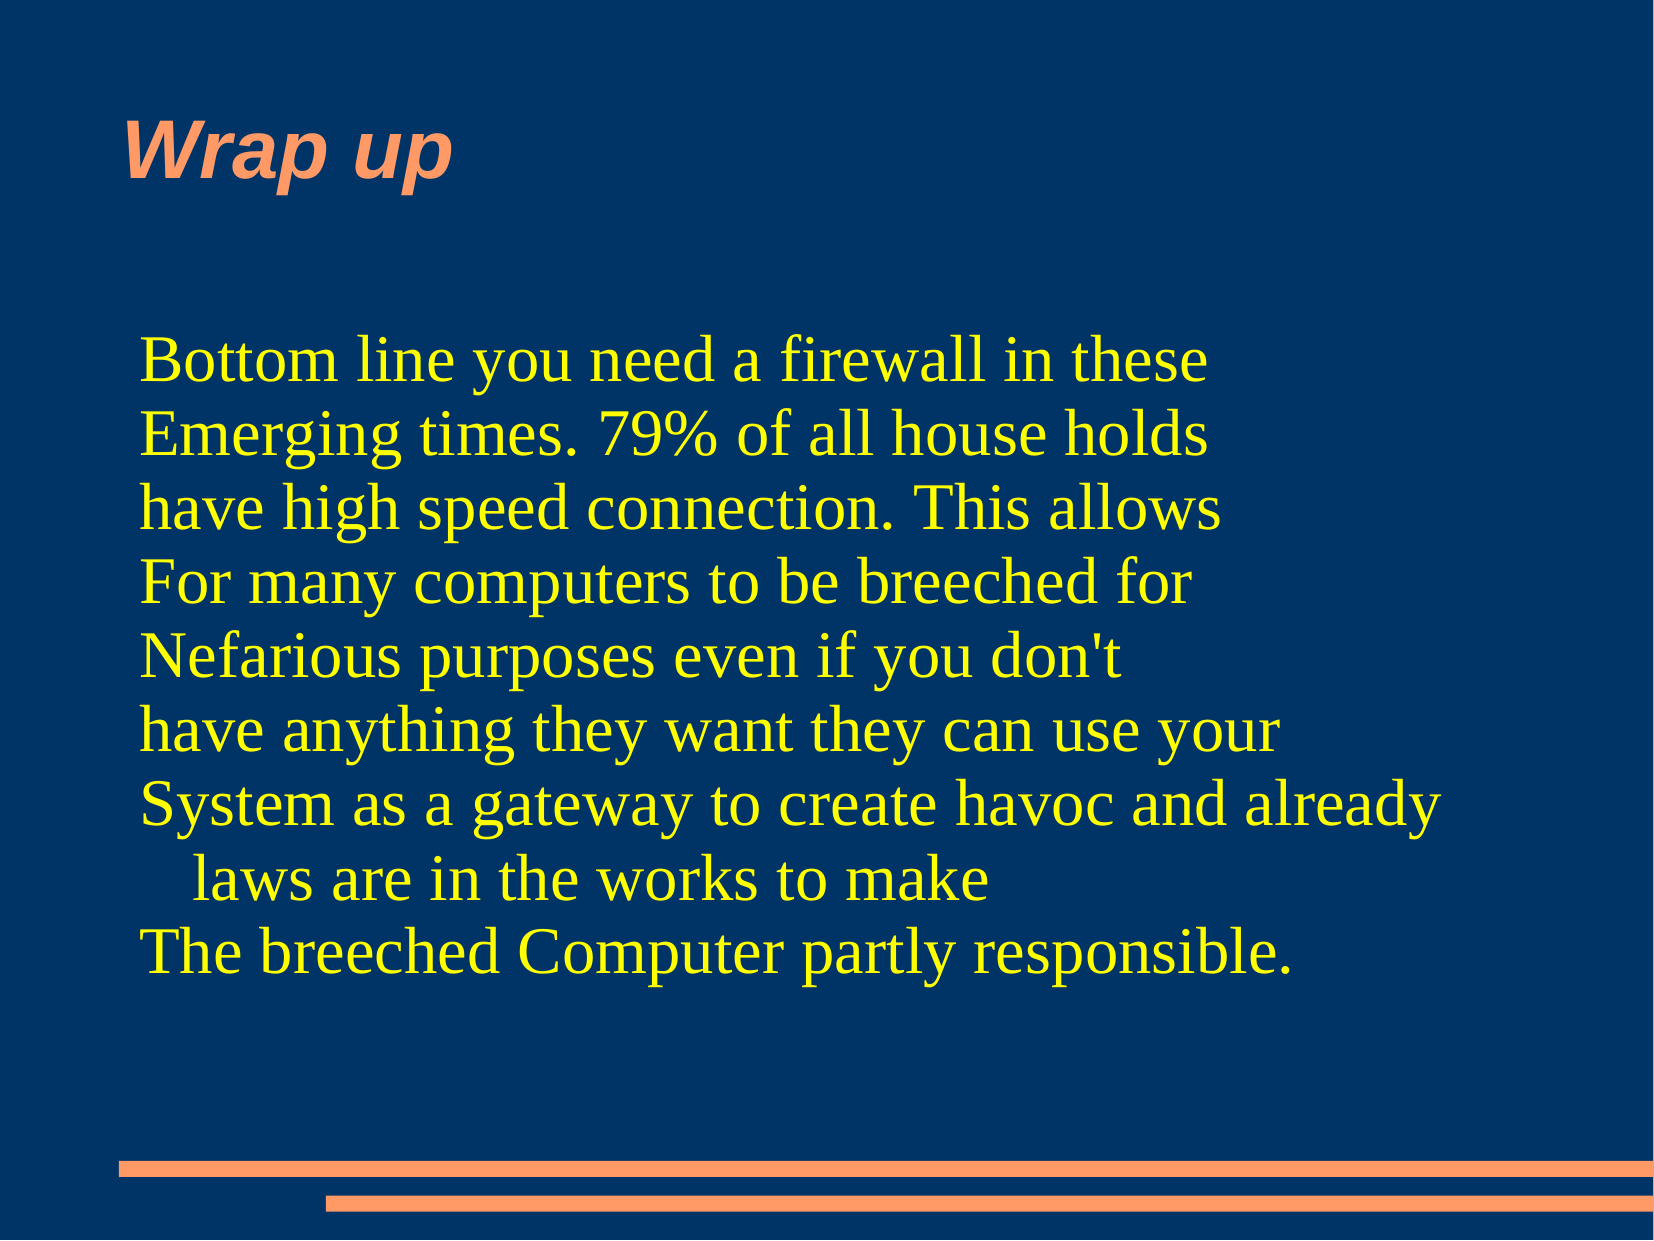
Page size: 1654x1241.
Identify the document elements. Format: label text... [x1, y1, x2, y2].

title Wrap up [121, 46, 1534, 254]
list Bottom line you need a firewall in these Emerging times. 79% of all house holds have high speed connection. This allows For many computers to be breeched for Nefarious purposes even if you don't have anything they want they can use your System as a gateway to create havoc and already laws are in the works to make The breeched Computer partly responsible. [121, 322, 1561, 1133]
